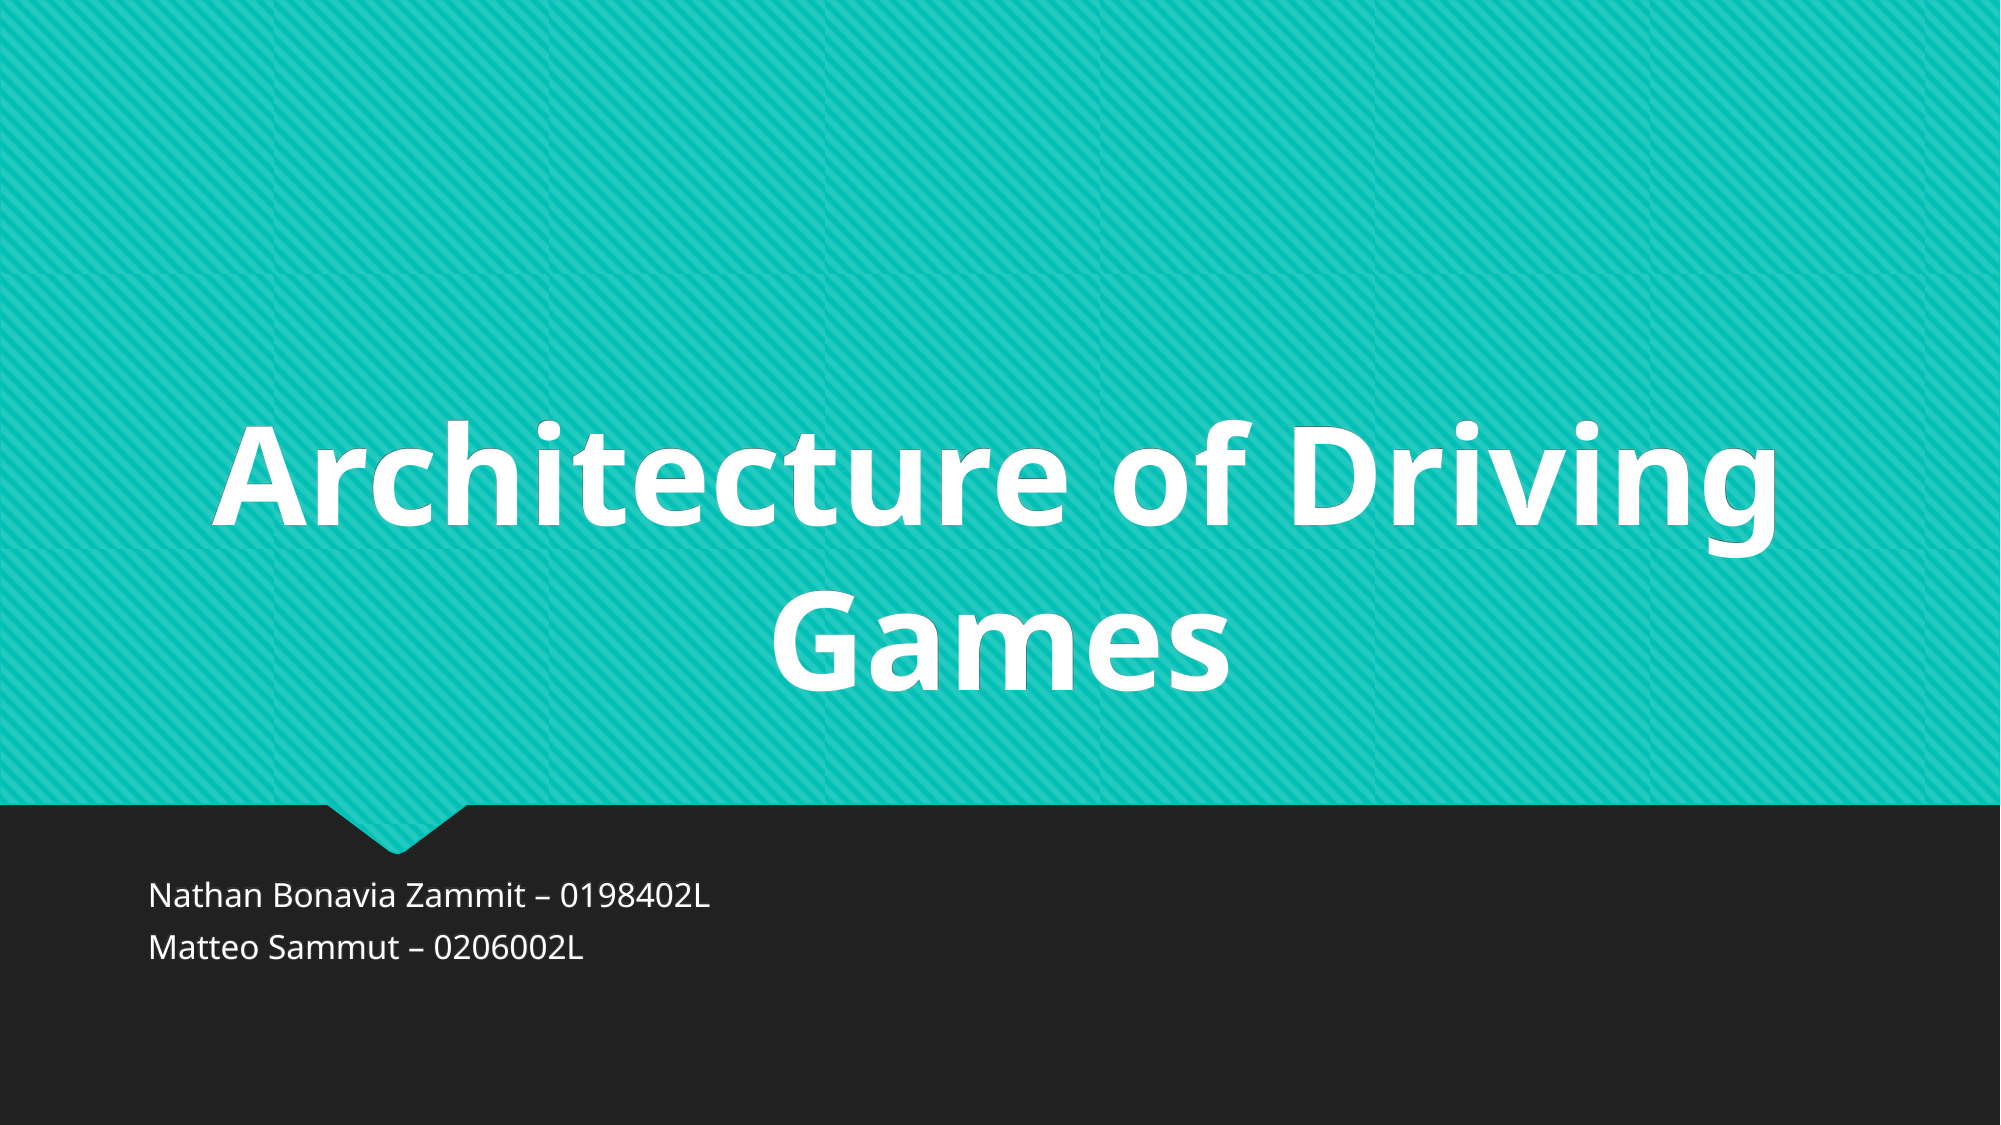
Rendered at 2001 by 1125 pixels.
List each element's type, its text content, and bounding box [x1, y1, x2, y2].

title Architecture of Driving Games [132, 237, 1868, 726]
subtitle Nathan Bonavia Zammit – 0198402L Matteo Sammut – 0206002L [132, 866, 1868, 1015]
